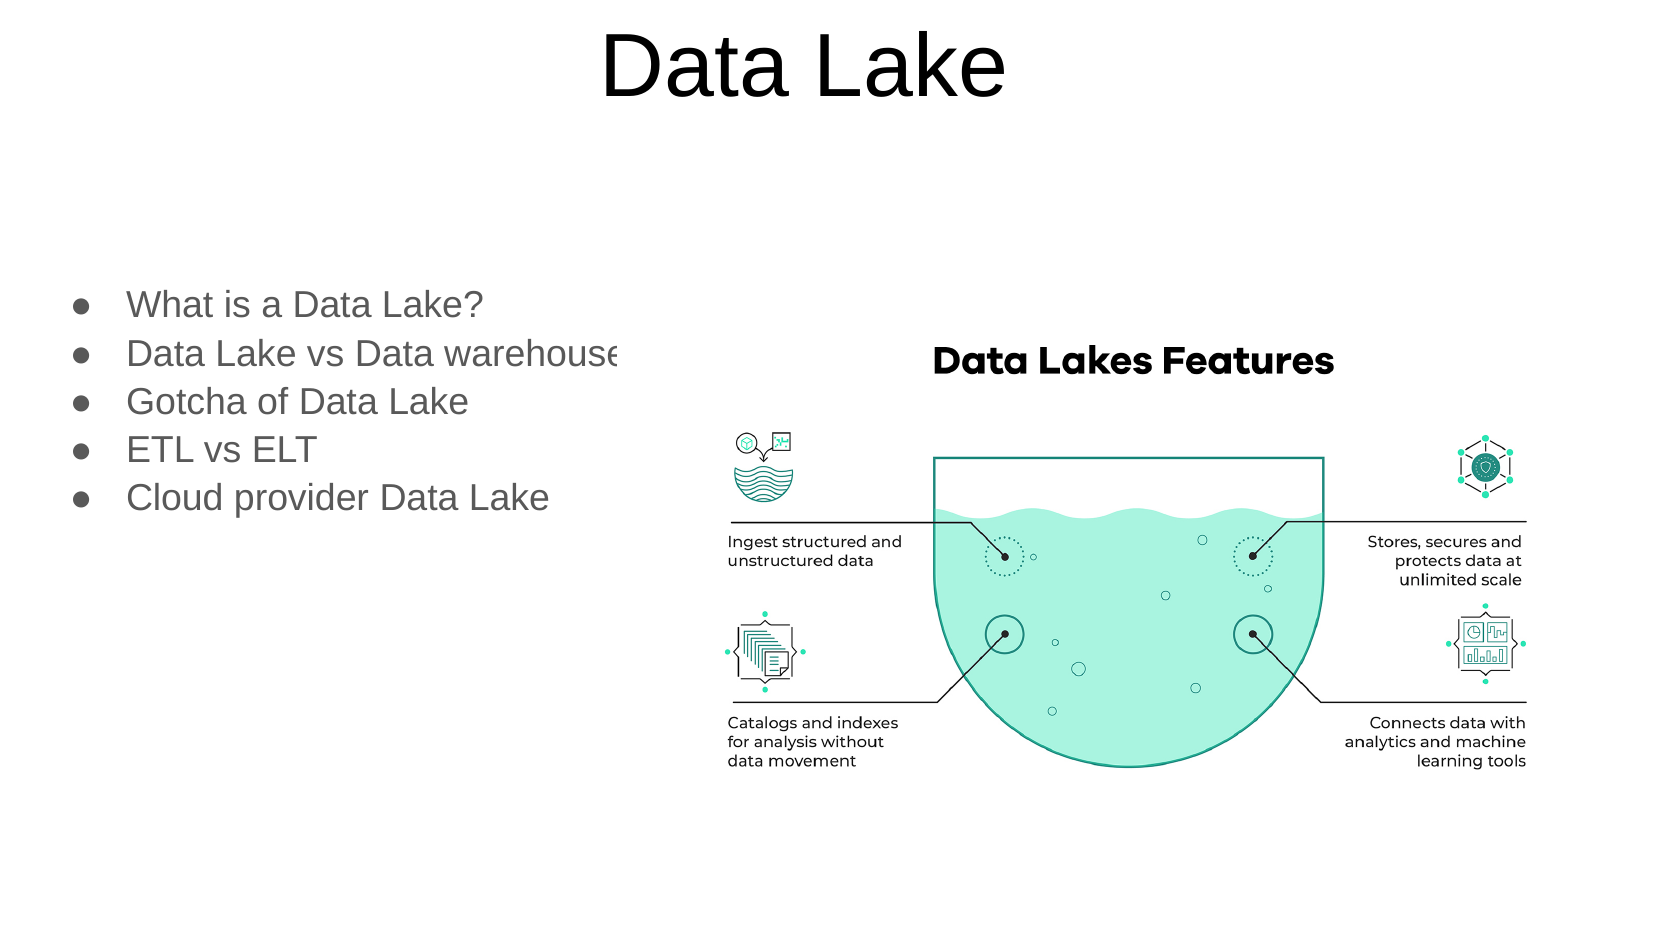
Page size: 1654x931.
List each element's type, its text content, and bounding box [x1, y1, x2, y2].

title Data Lake [34, 0, 1576, 131]
list What is a Data Lake? Data Lake vs Data warehouse Gotcha of Data Lake ETL vs ELT Cloud provider Data Lake [36, 262, 617, 563]
picture [617, 207, 1651, 901]
